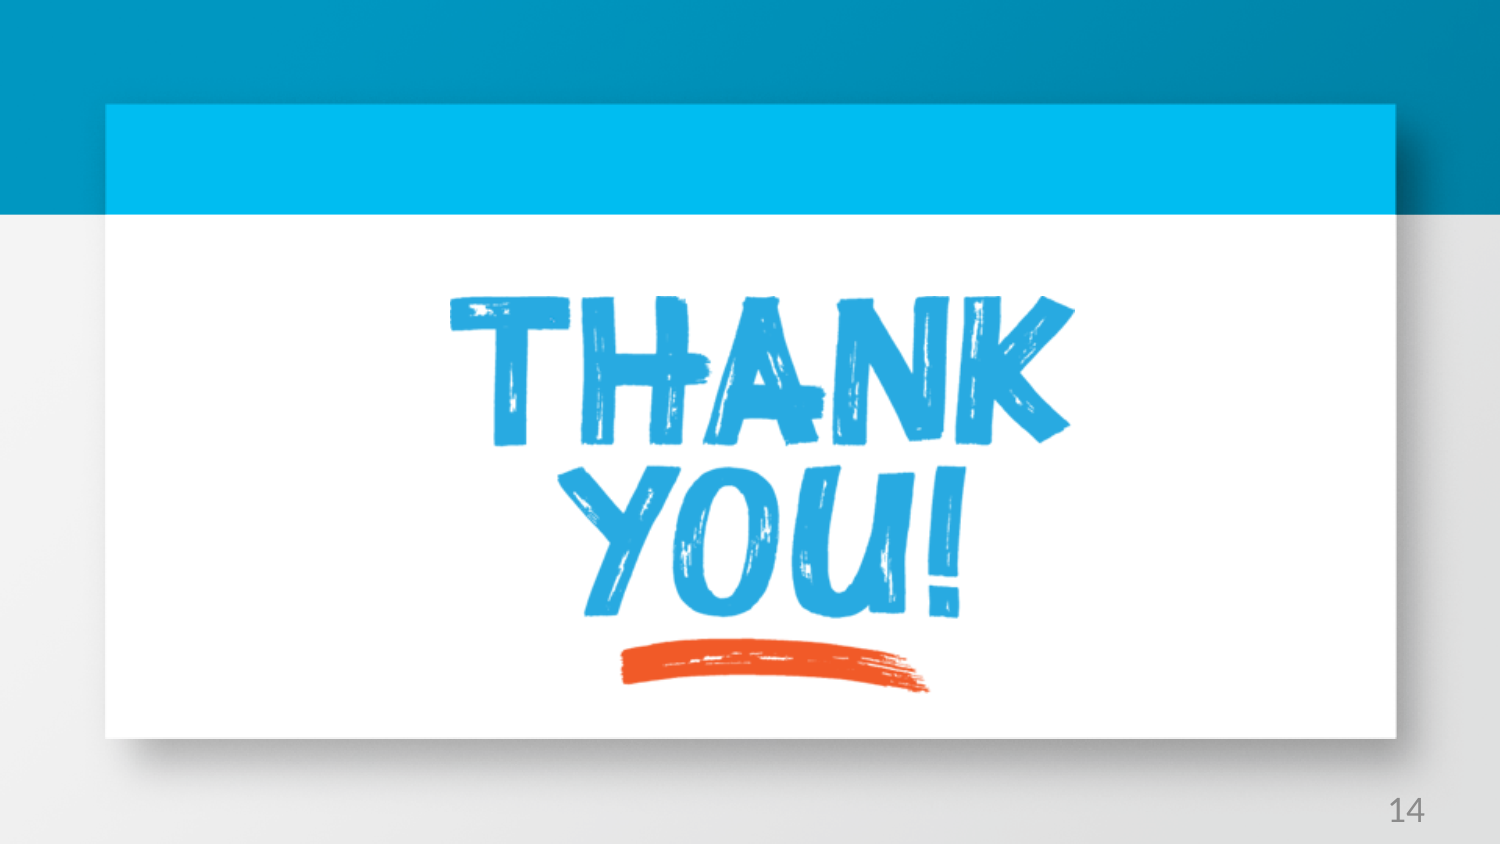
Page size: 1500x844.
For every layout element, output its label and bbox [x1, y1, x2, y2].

picture [0, 215, 1500, 844]
